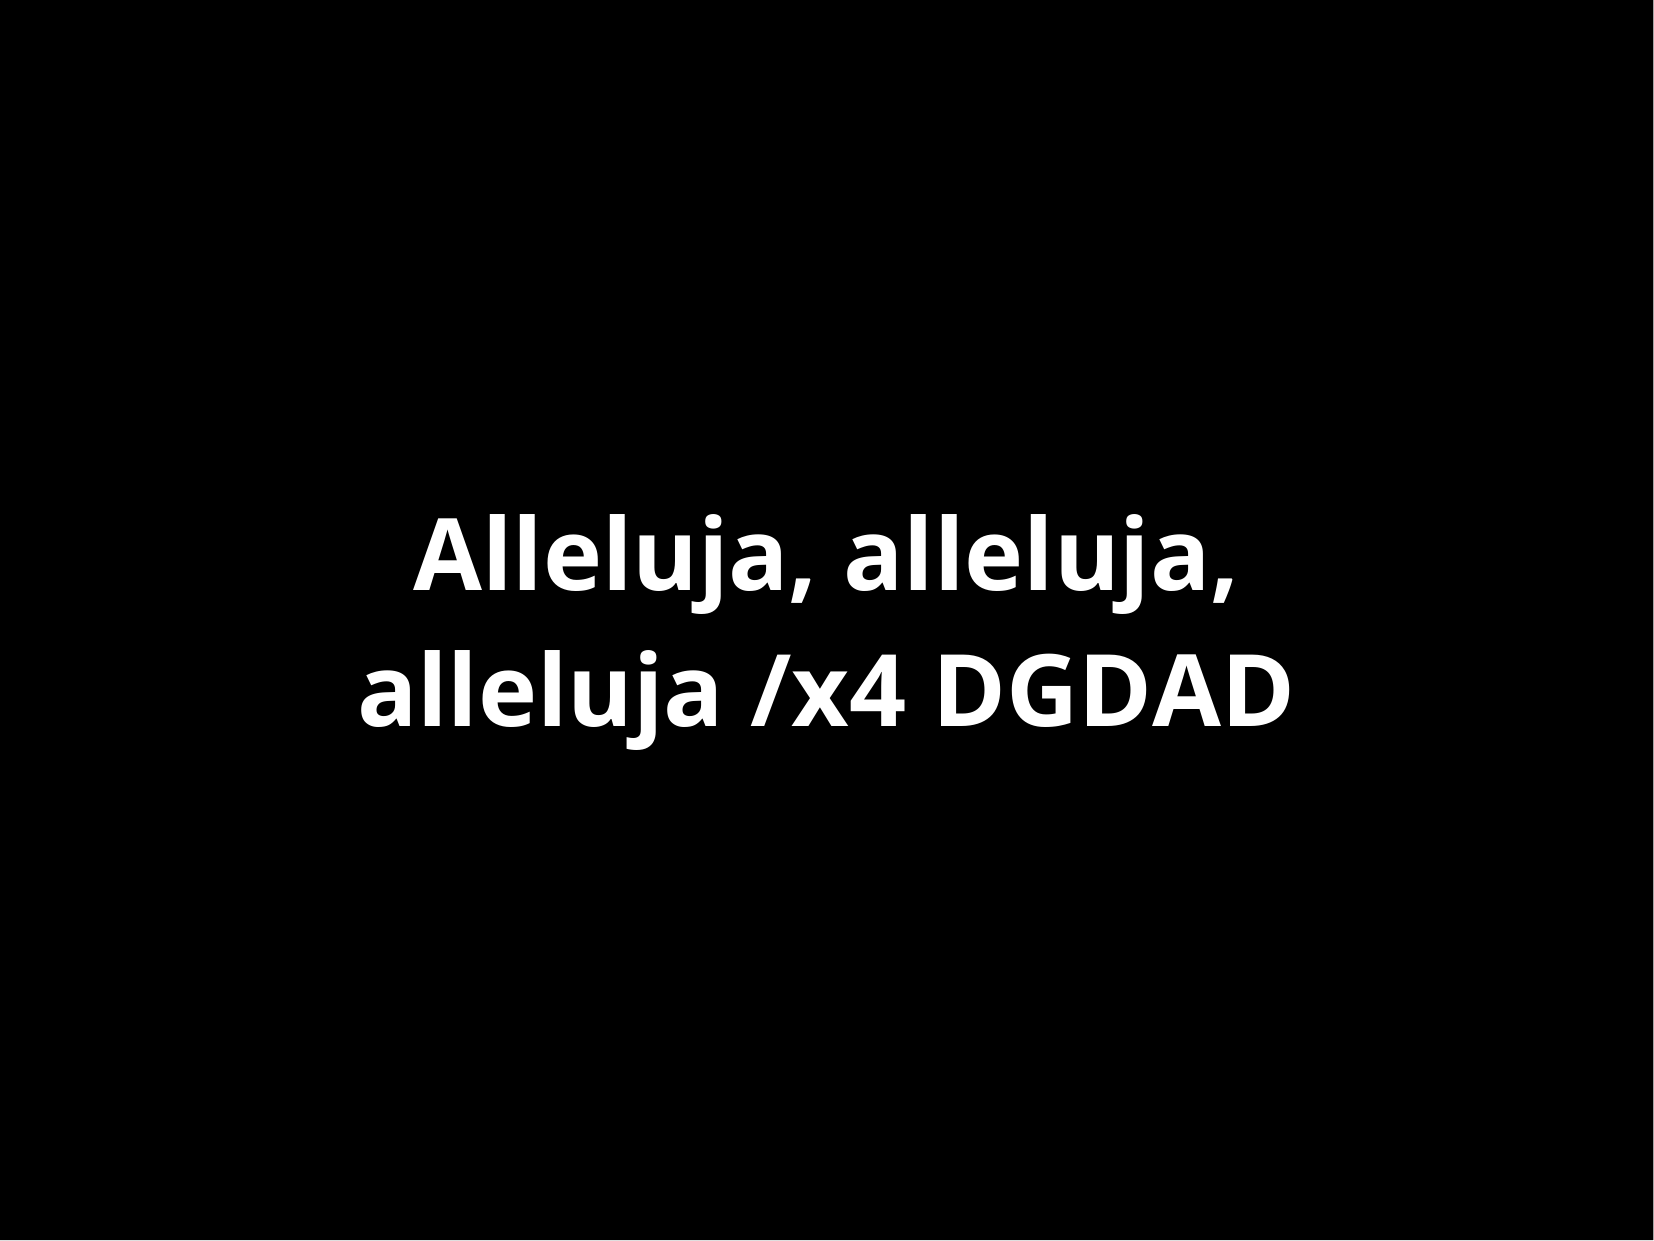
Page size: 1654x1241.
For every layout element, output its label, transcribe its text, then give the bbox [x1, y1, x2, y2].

title Alleluja, alleluja, alleluja /x4 DGDAD [0, 0, 1654, 1241]
